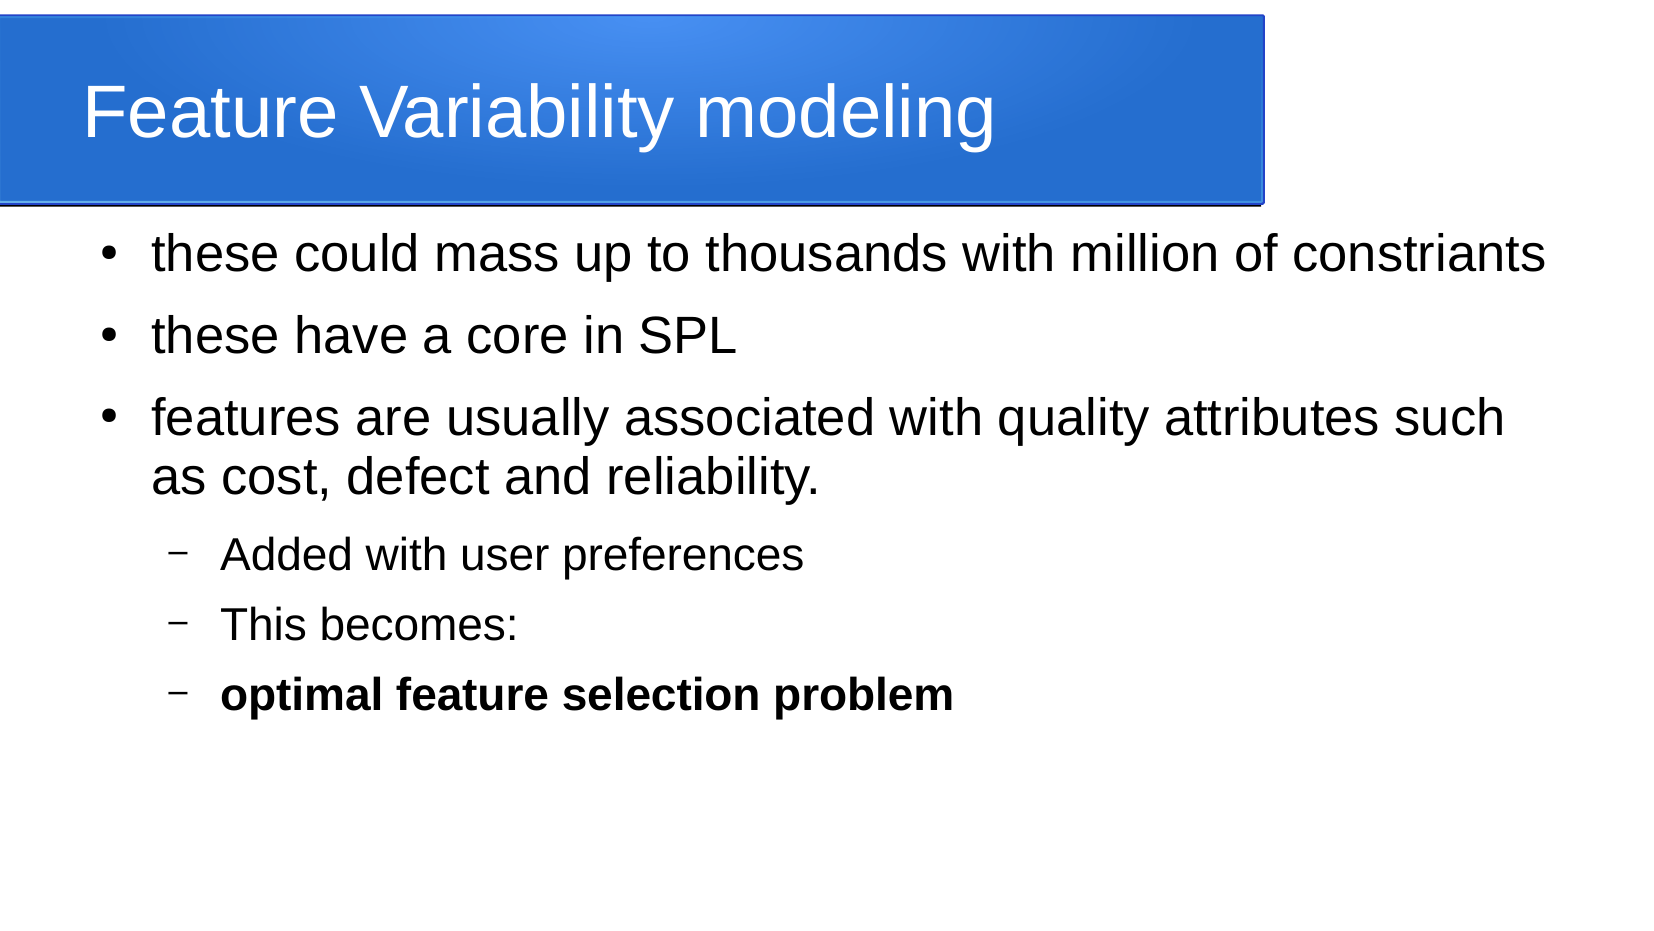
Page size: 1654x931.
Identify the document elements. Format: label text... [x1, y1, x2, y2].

title Feature Variability modeling [82, 35, 1235, 189]
list these could mass up to thousands with million of constriants these have a core in SPL features are usually associated with quality attributes such as cost, defect and reliability. Added with user preferences This becomes: optimal feature selection problem [82, 224, 1571, 764]
